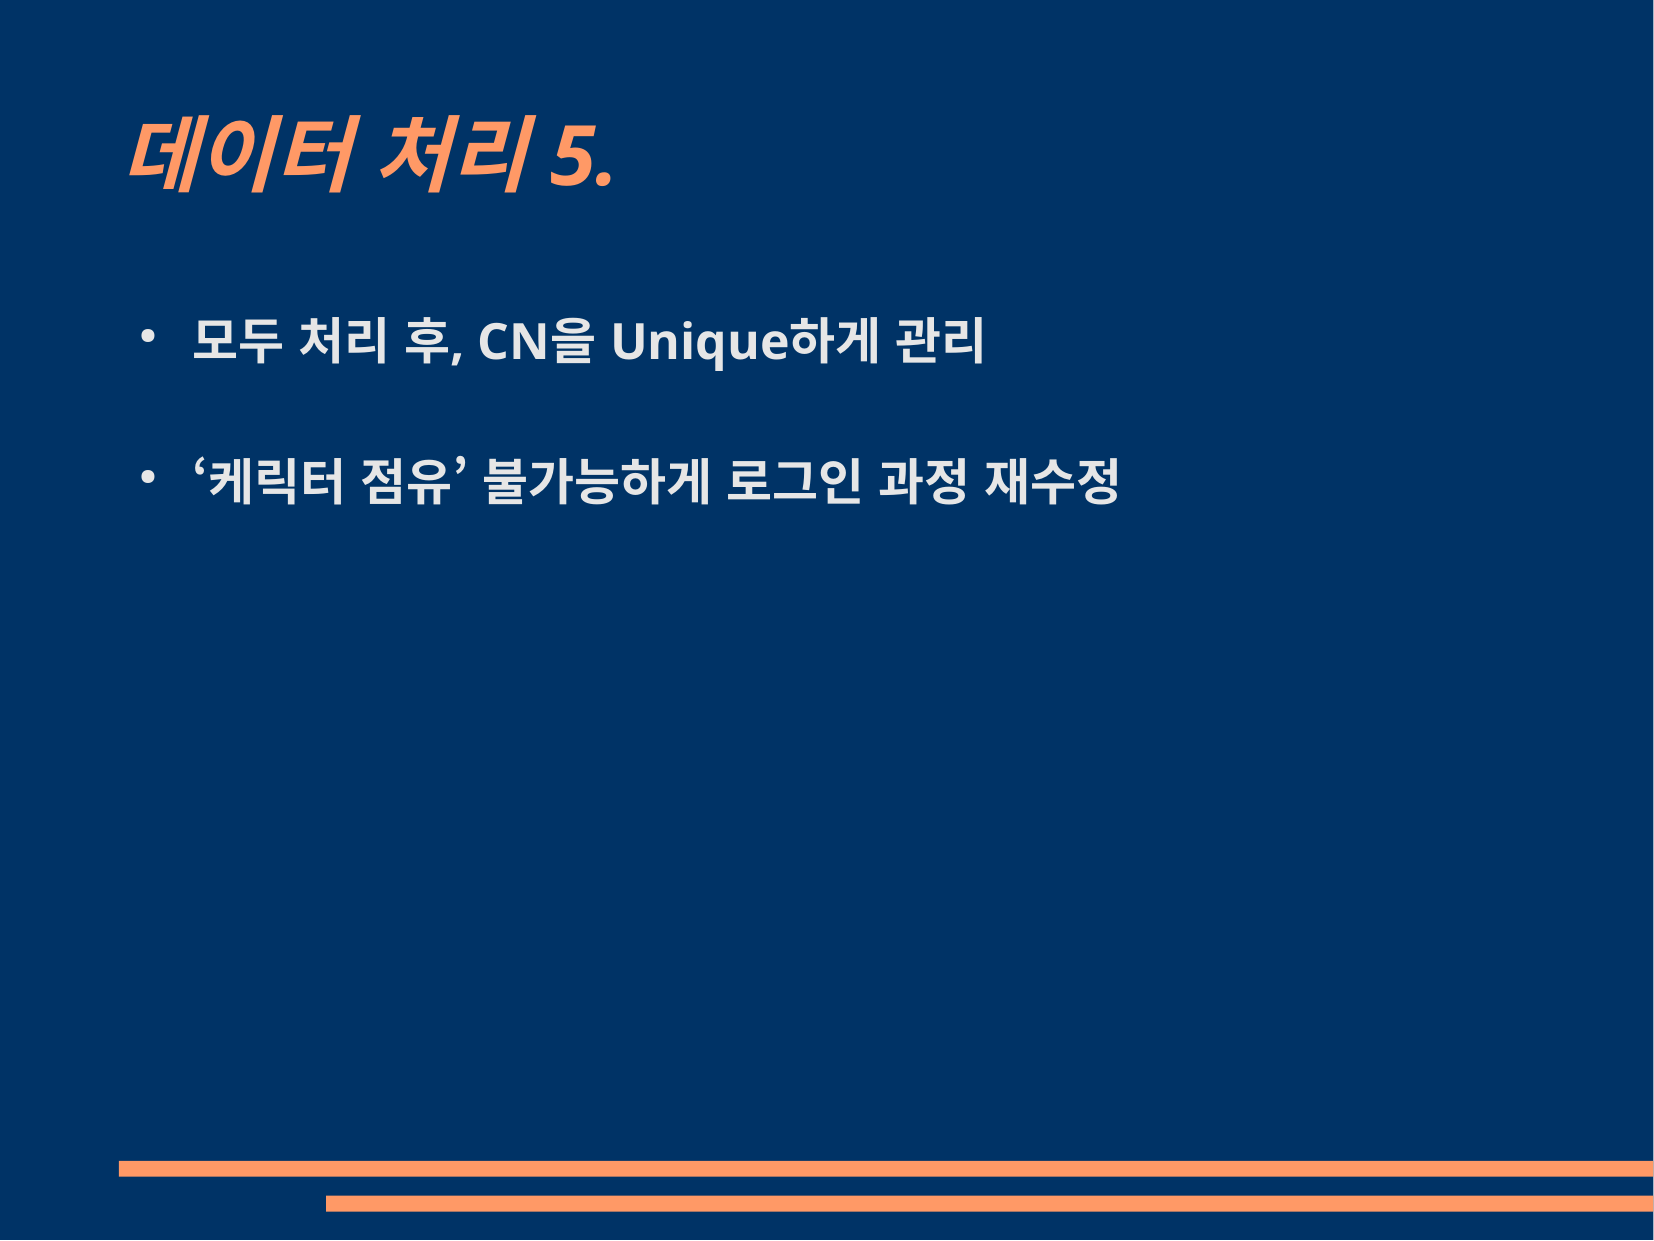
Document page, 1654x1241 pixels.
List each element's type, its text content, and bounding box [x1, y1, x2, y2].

title 데이터 처리 5. [121, 46, 1534, 254]
list 모두 처리 후, CN을 Unique하게 관리 ‘케릭터 점유’ 불가능하게 로그인 과정 재수정 [121, 301, 1561, 1112]
